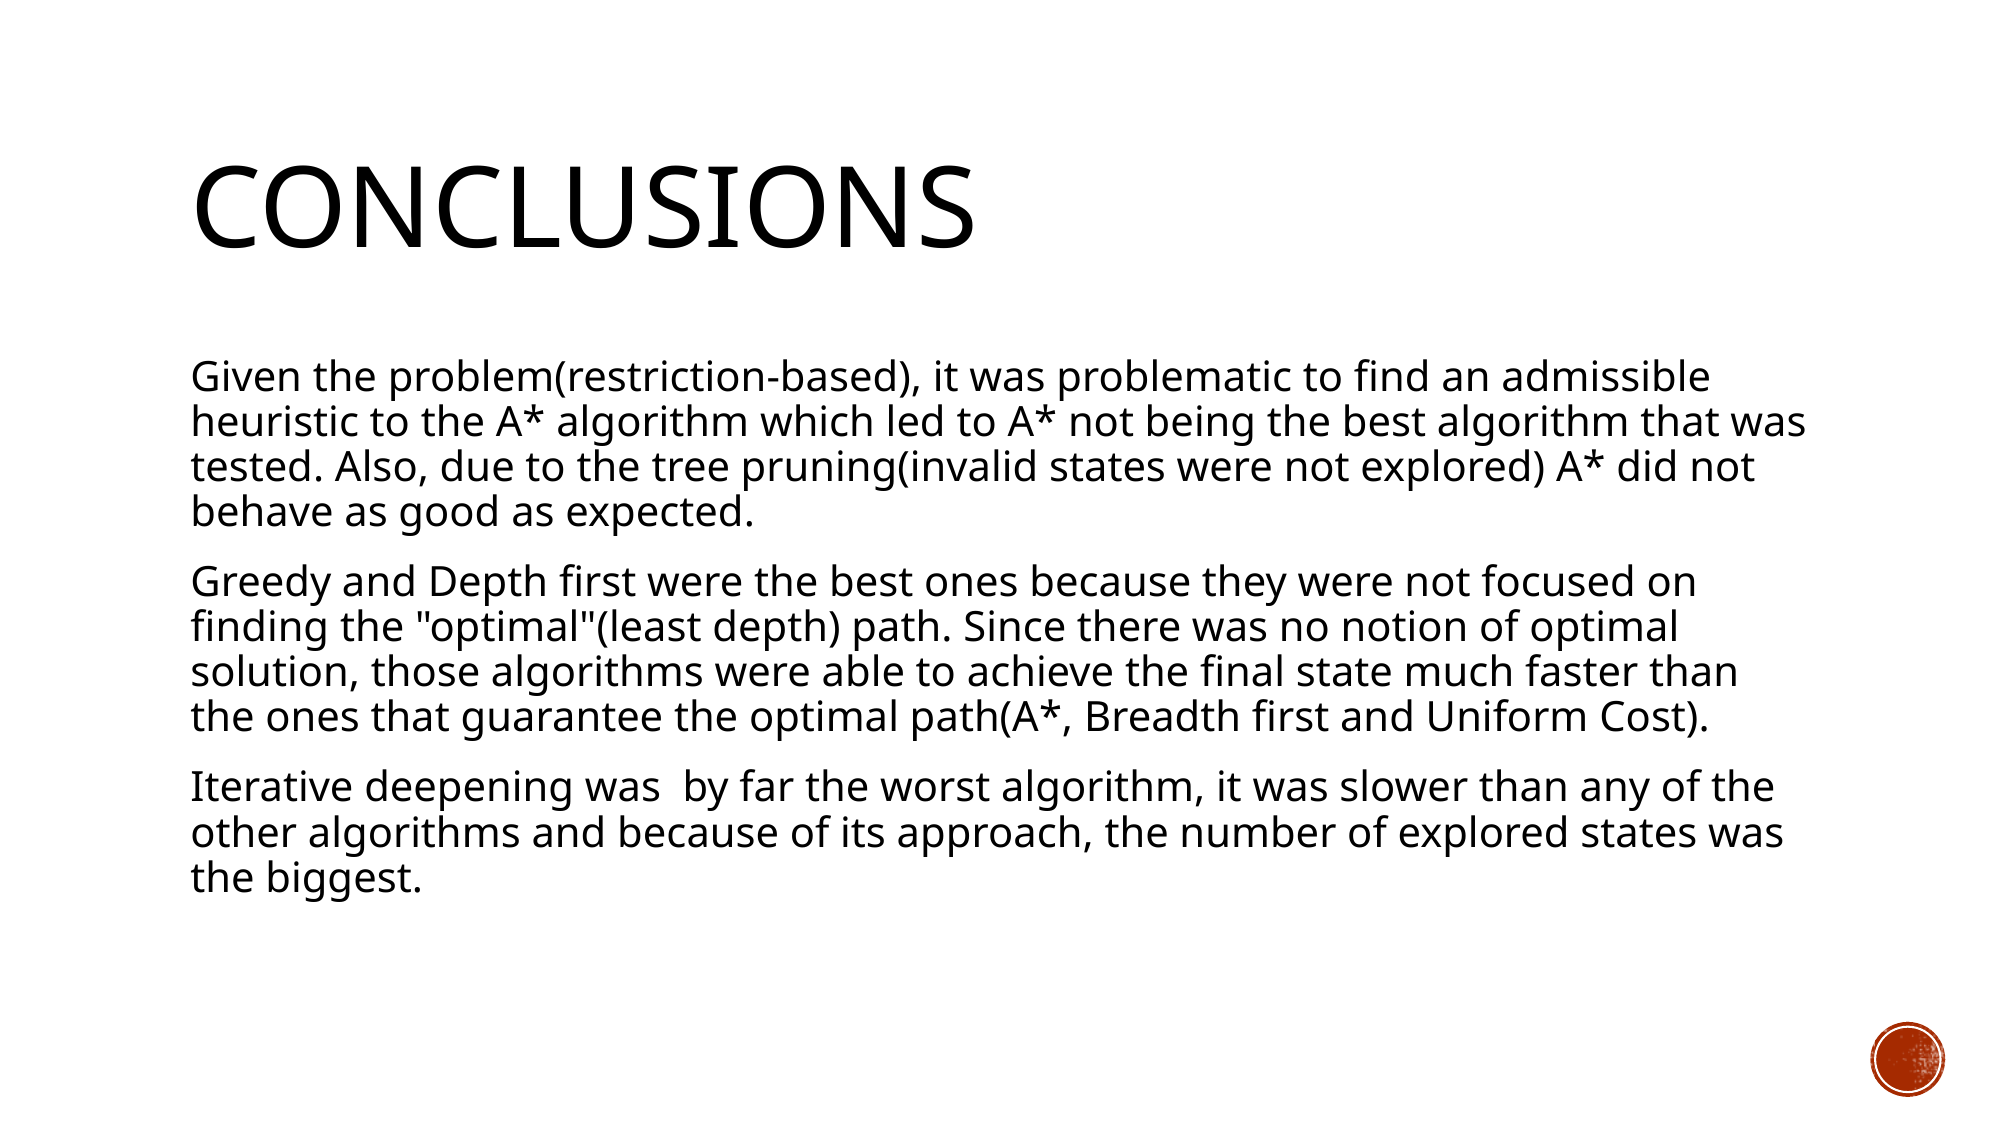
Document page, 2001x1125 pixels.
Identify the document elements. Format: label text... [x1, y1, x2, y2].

list Given the problem(restriction-based), it was problematic to find an admissible heuristic to the A* algorithm which led to A* not being the best algorithm that was tested. Also, due to the tree pruning(invalid states were not explored) A* did not behave as good as expected. Greedy and Depth first were the best ones because they were not focused on finding the "optimal"(least depth) path. Since there was no notion of optimal solution, those algorithms were able to achieve the final state much faster than the ones that guarantee the optimal path(A*, Breadth first and Uniform Cost). Iterative deepening was by far the worst algorithm, it was slower than any of the other algorithms and because of its approach, the number of explored states was the biggest. [175, 348, 1826, 1013]
title conclusions [175, 79, 1826, 344]
picture [1870, 1021, 1946, 1097]
